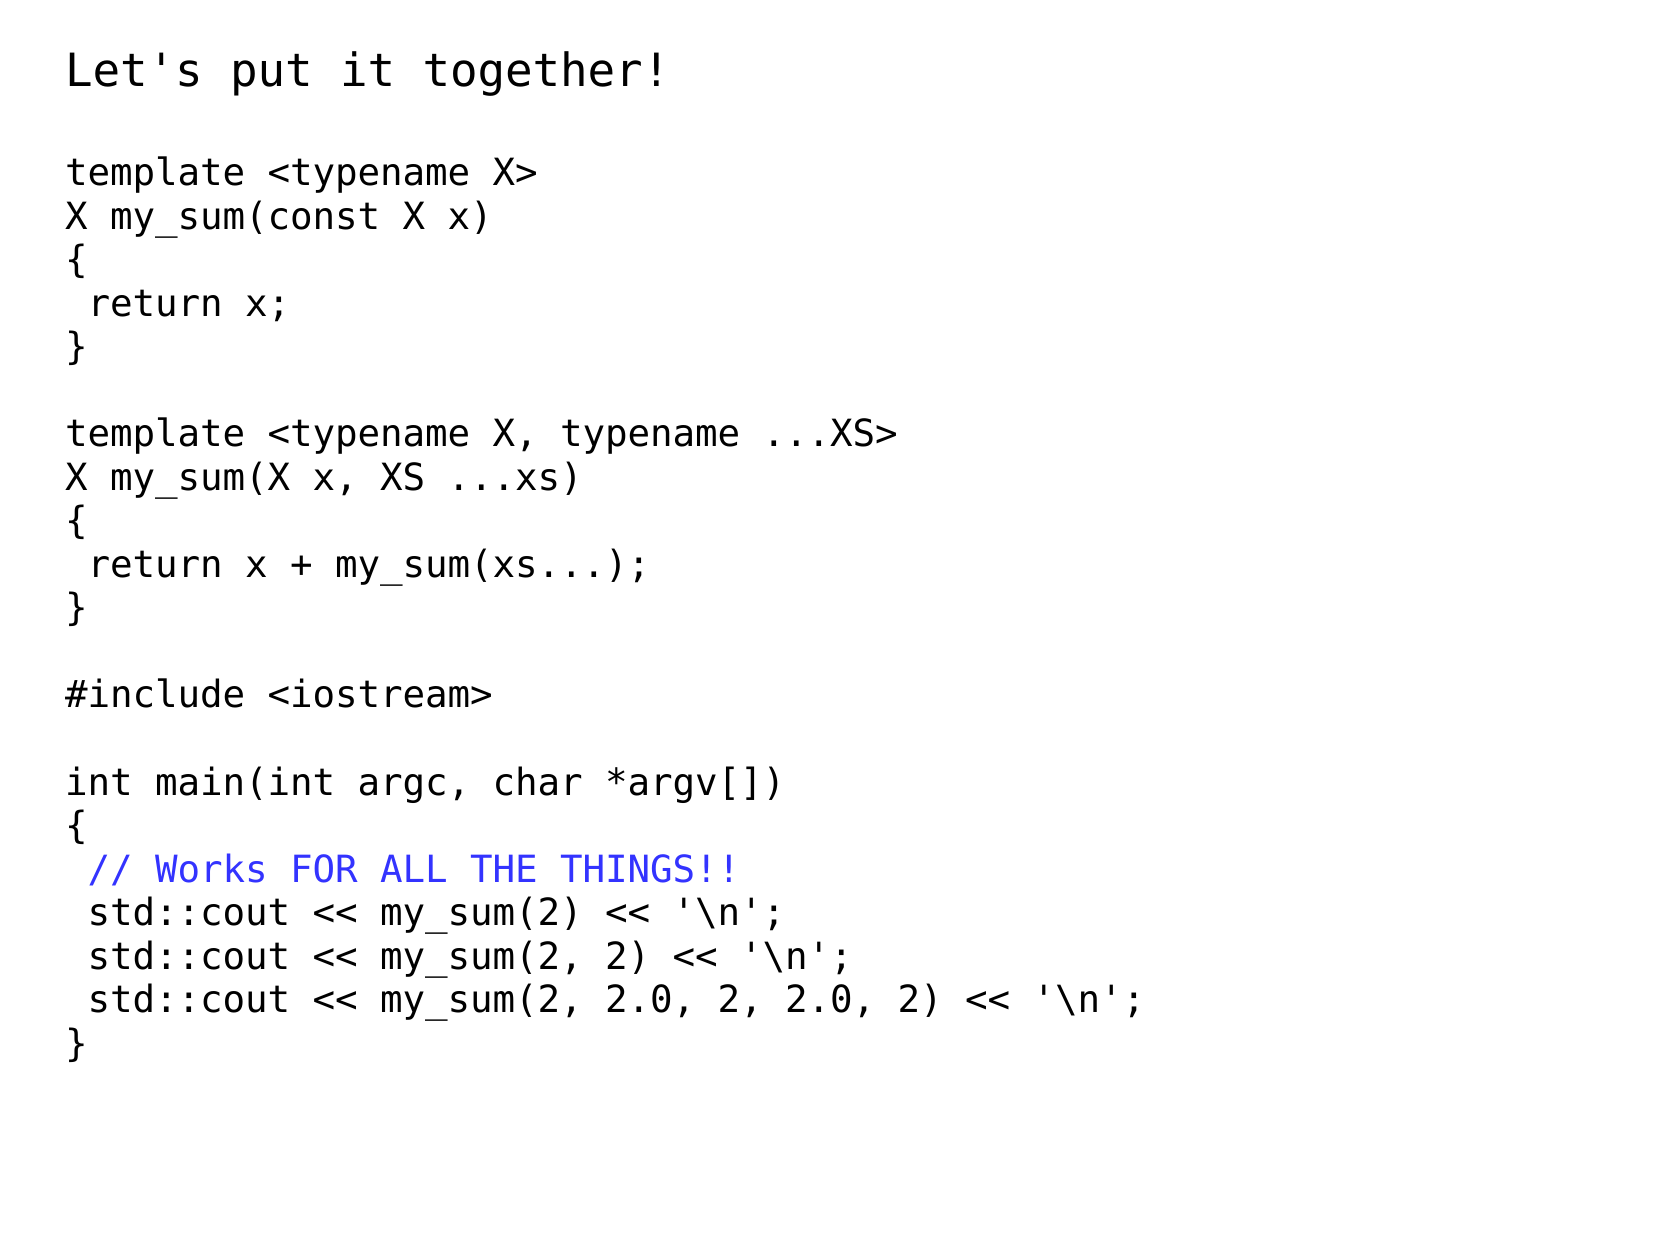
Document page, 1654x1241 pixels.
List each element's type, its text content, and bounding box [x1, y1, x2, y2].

text_box Let's put it together! template <typename X> X my_sum(const X x) { return x; } template <typename X, typename ...XS> X my_sum(X x, XS ...xs) { return x + my_sum(xs...); } #include <iostream> int main(int argc, char *argv[]) { // Works FOR ALL THE THINGS!! std::cout << my_sum(2) << '\n'; std::cout << my_sum(2, 2) << '\n'; std::cout << my_sum(2, 2.0, 2, 2.0, 2) << '\n'; } [50, 37, 1161, 1241]
